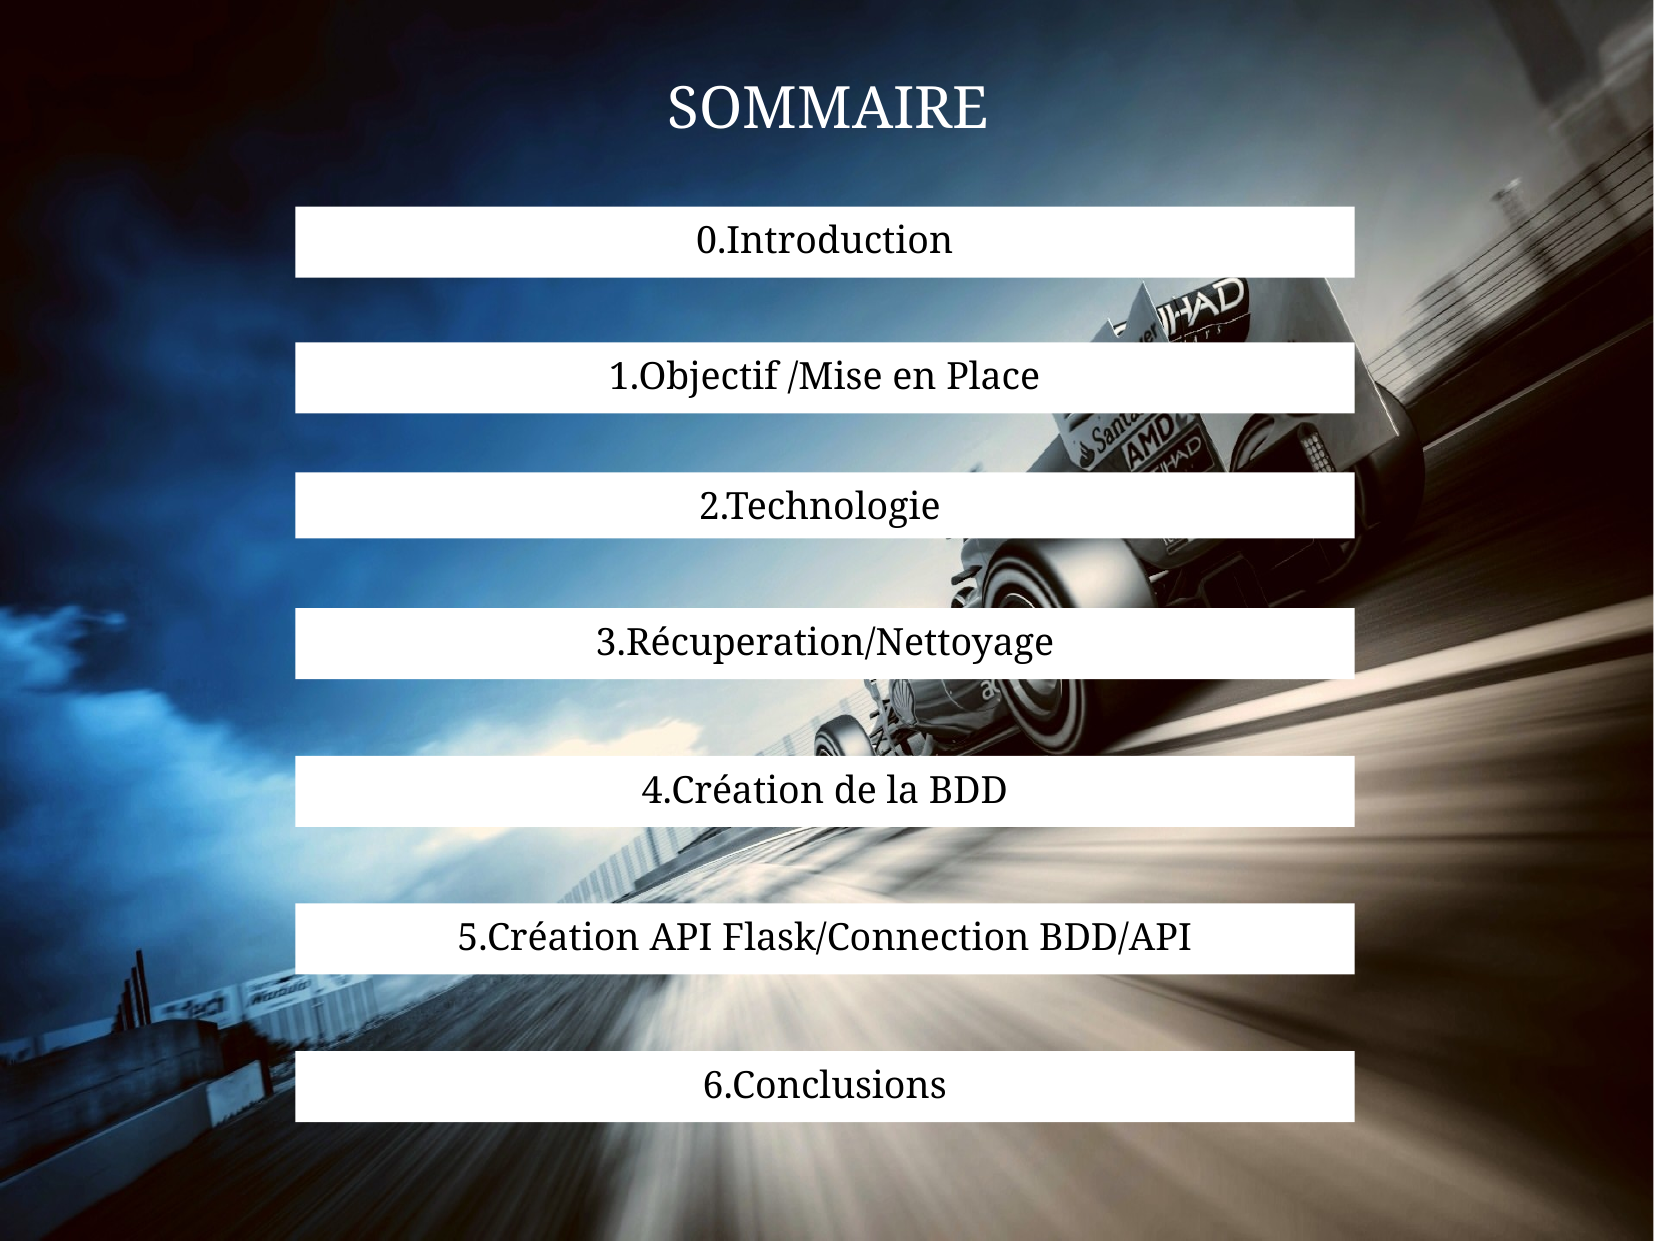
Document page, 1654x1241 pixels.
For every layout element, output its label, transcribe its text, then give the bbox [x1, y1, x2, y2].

text_box 3.Récuperation/Nettoyage [295, 608, 1355, 680]
text_box 1.Objectif /Mise en Place [295, 342, 1355, 414]
text_box 4.Création de la BDD [295, 755, 1355, 827]
text_box SOMMAIRE [298, 59, 1359, 149]
text_box 0.Introduction [295, 206, 1355, 278]
picture [0, 0, 1654, 1241]
text_box 2.Technologie [295, 472, 1355, 536]
text_box 5.Création API Flask/Connection BDD/API [295, 903, 1355, 975]
text_box 6.Conclusions [295, 1051, 1355, 1123]
